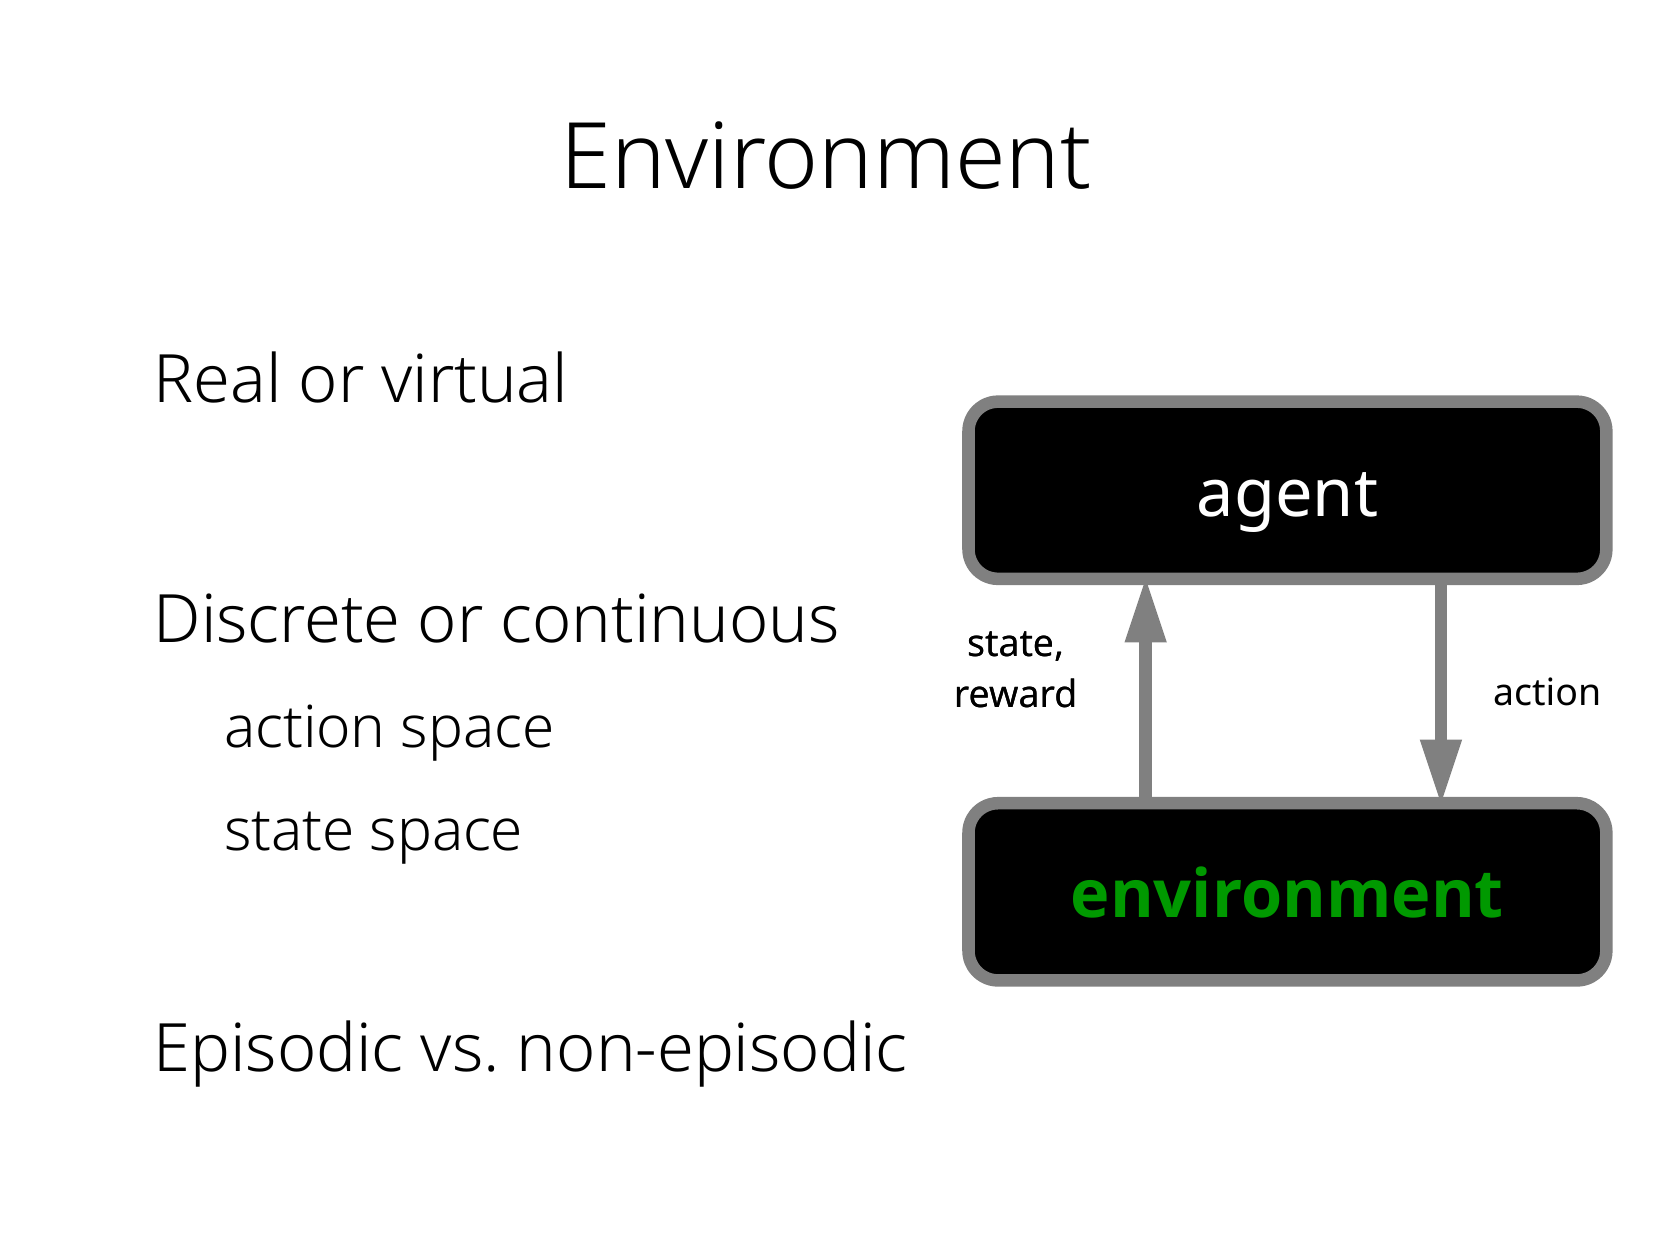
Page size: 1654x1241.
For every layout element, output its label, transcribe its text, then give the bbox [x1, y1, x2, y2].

text_box state, reward [933, 566, 1099, 768]
title Environment [82, 49, 1571, 257]
text_box environment [968, 803, 1607, 981]
list Real or virtual Discrete or continuous action space state space Episodic vs. non-episodic [82, 330, 910, 1182]
text_box agent [968, 401, 1607, 579]
text_box action [1464, 590, 1630, 792]
